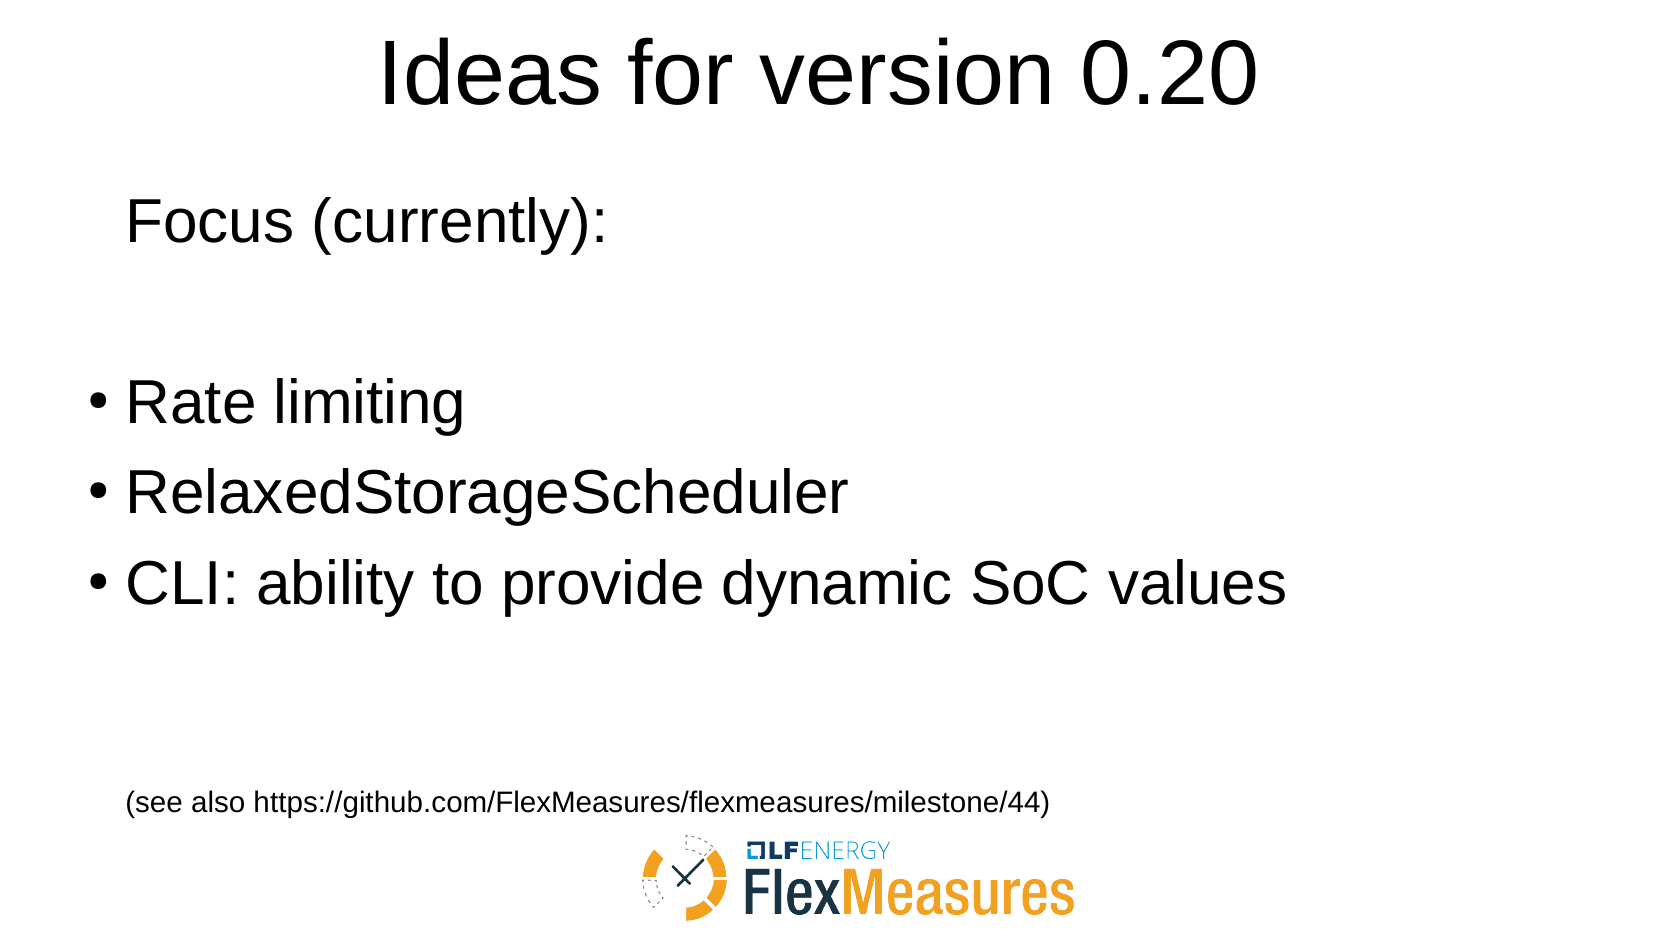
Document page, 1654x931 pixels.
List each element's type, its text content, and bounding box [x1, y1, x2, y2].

list Focus (currently): Rate limiting RelaxedStorageScheduler CLI: ability to provide dynamic SoC values (see also https://github.com/FlexMeasures/flexmeasures/milestone/44) [75, 112, 1654, 826]
title Ideas for version 0.20 [75, 0, 1564, 112]
picture [642, 835, 1074, 921]
